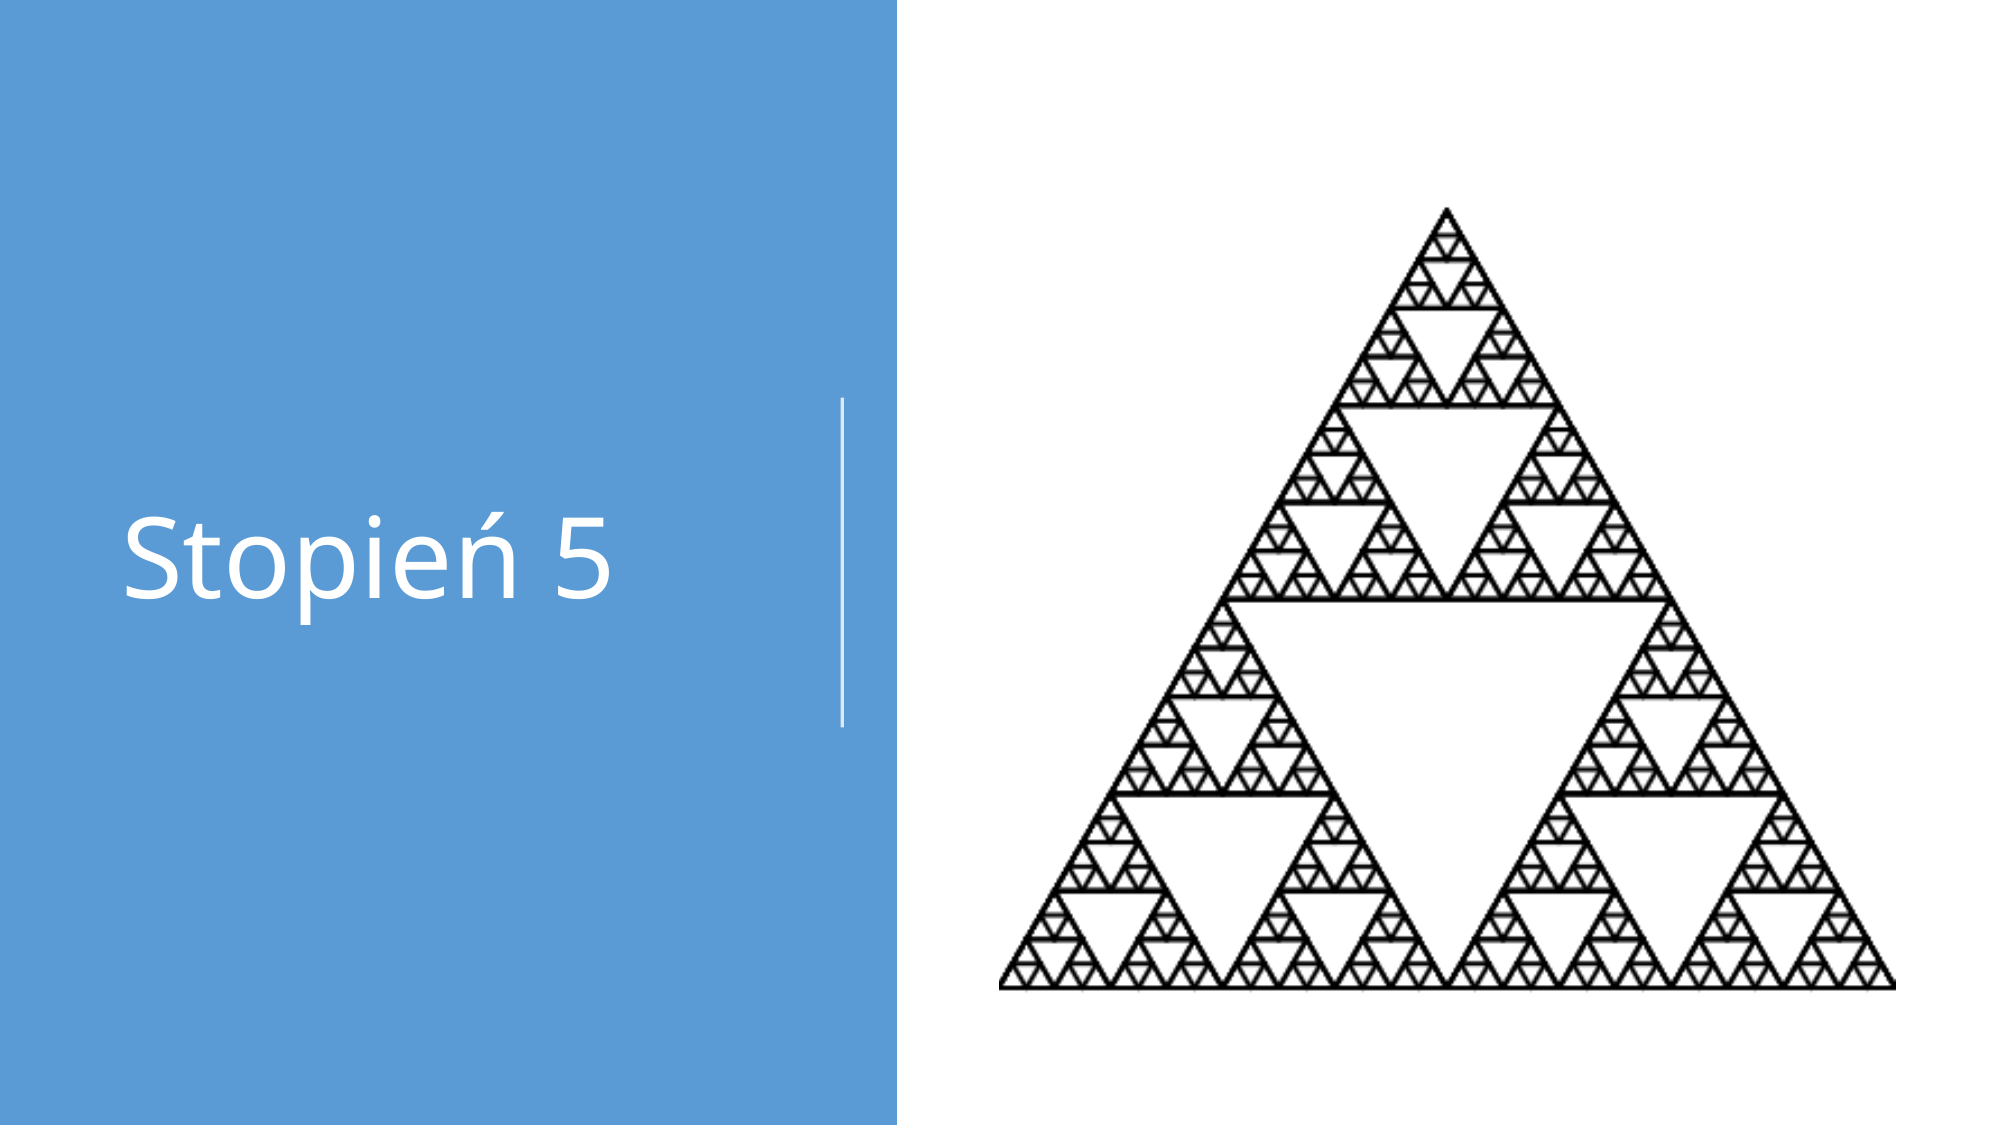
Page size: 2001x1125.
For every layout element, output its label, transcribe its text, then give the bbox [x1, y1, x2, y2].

text_box [0, 0, 897, 1125]
picture [999, 114, 1896, 1011]
title Stopień 5 [106, 104, 791, 1021]
